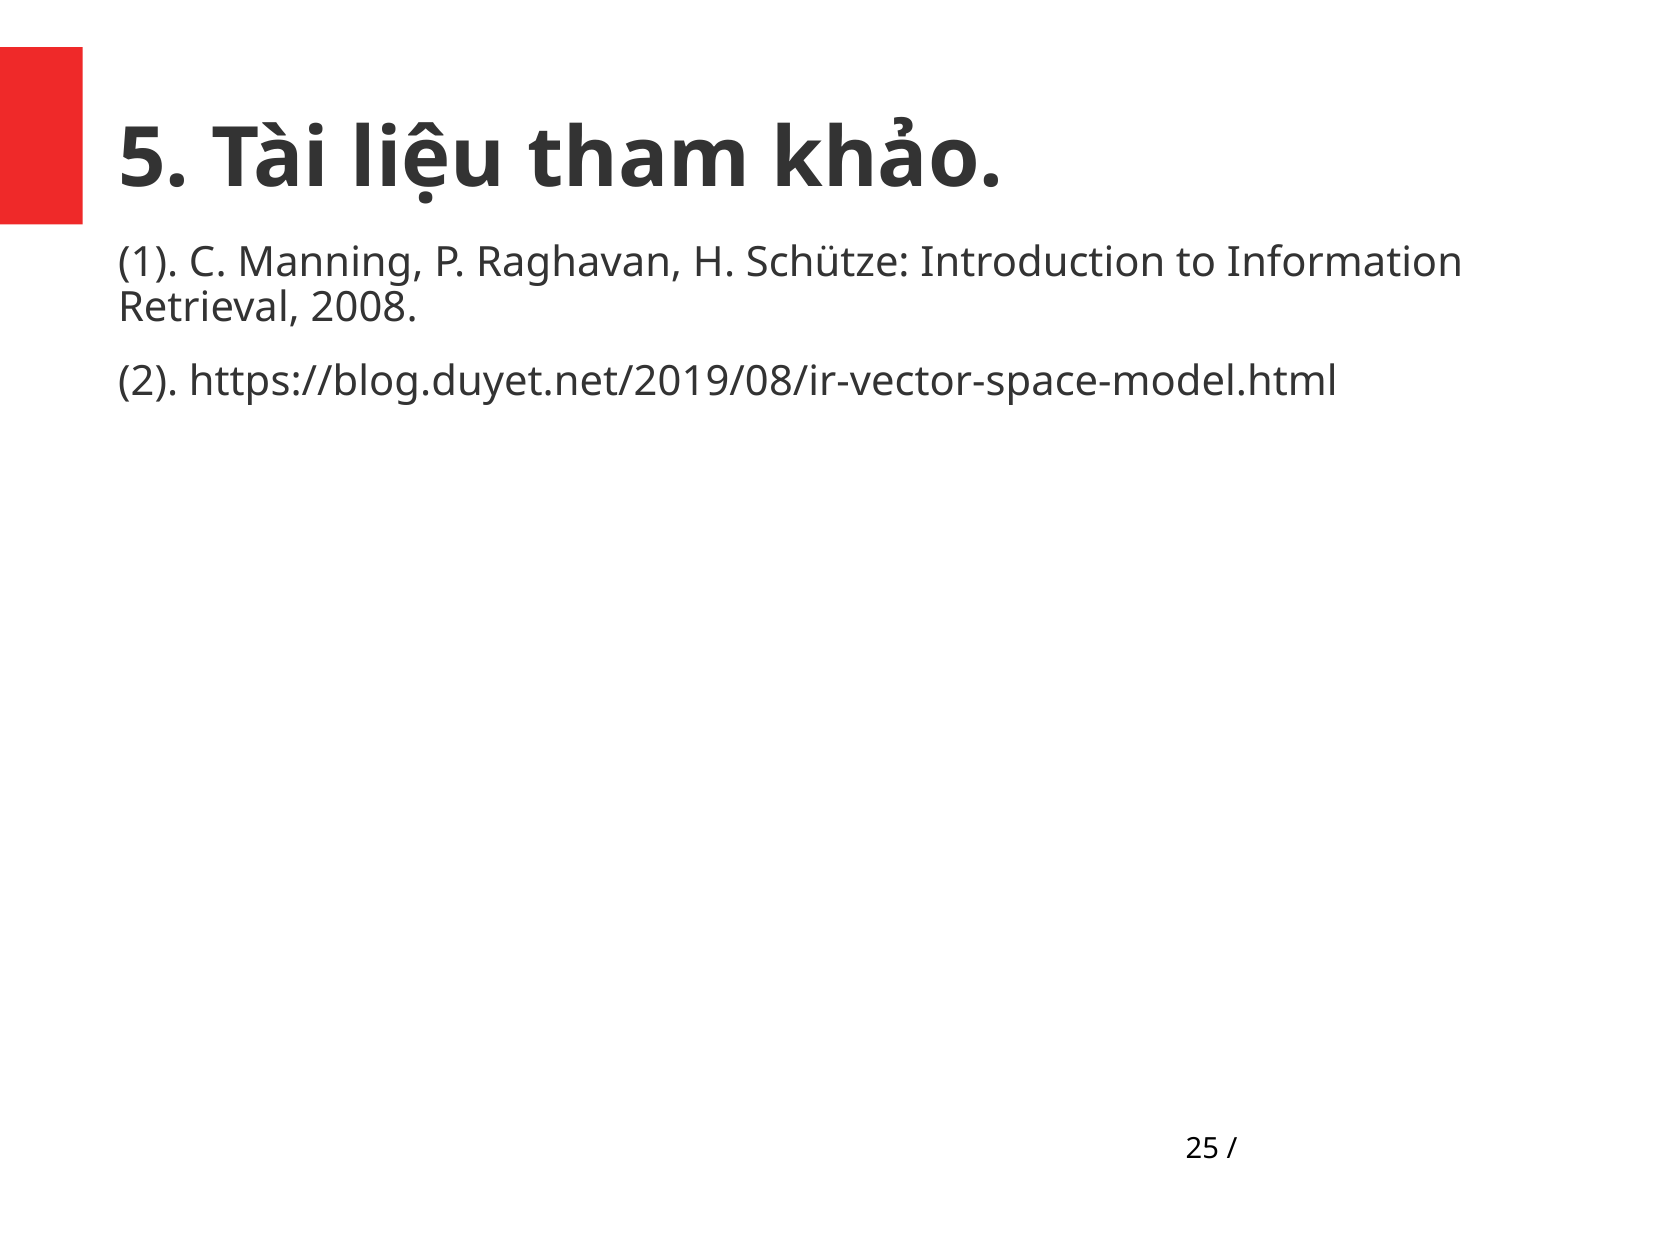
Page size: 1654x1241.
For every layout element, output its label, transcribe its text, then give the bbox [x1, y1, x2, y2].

title 5. Tài liệu tham khảo. [118, 102, 1571, 204]
list (1). C. Manning, P. Raghavan, H. Schütze: Introduction to Information Retrieval, 2008. (2). https://blog.duyet.net/2019/08/ir-vector-space-model.html [118, 240, 1536, 1074]
text_box / [1185, 1129, 1571, 1216]
